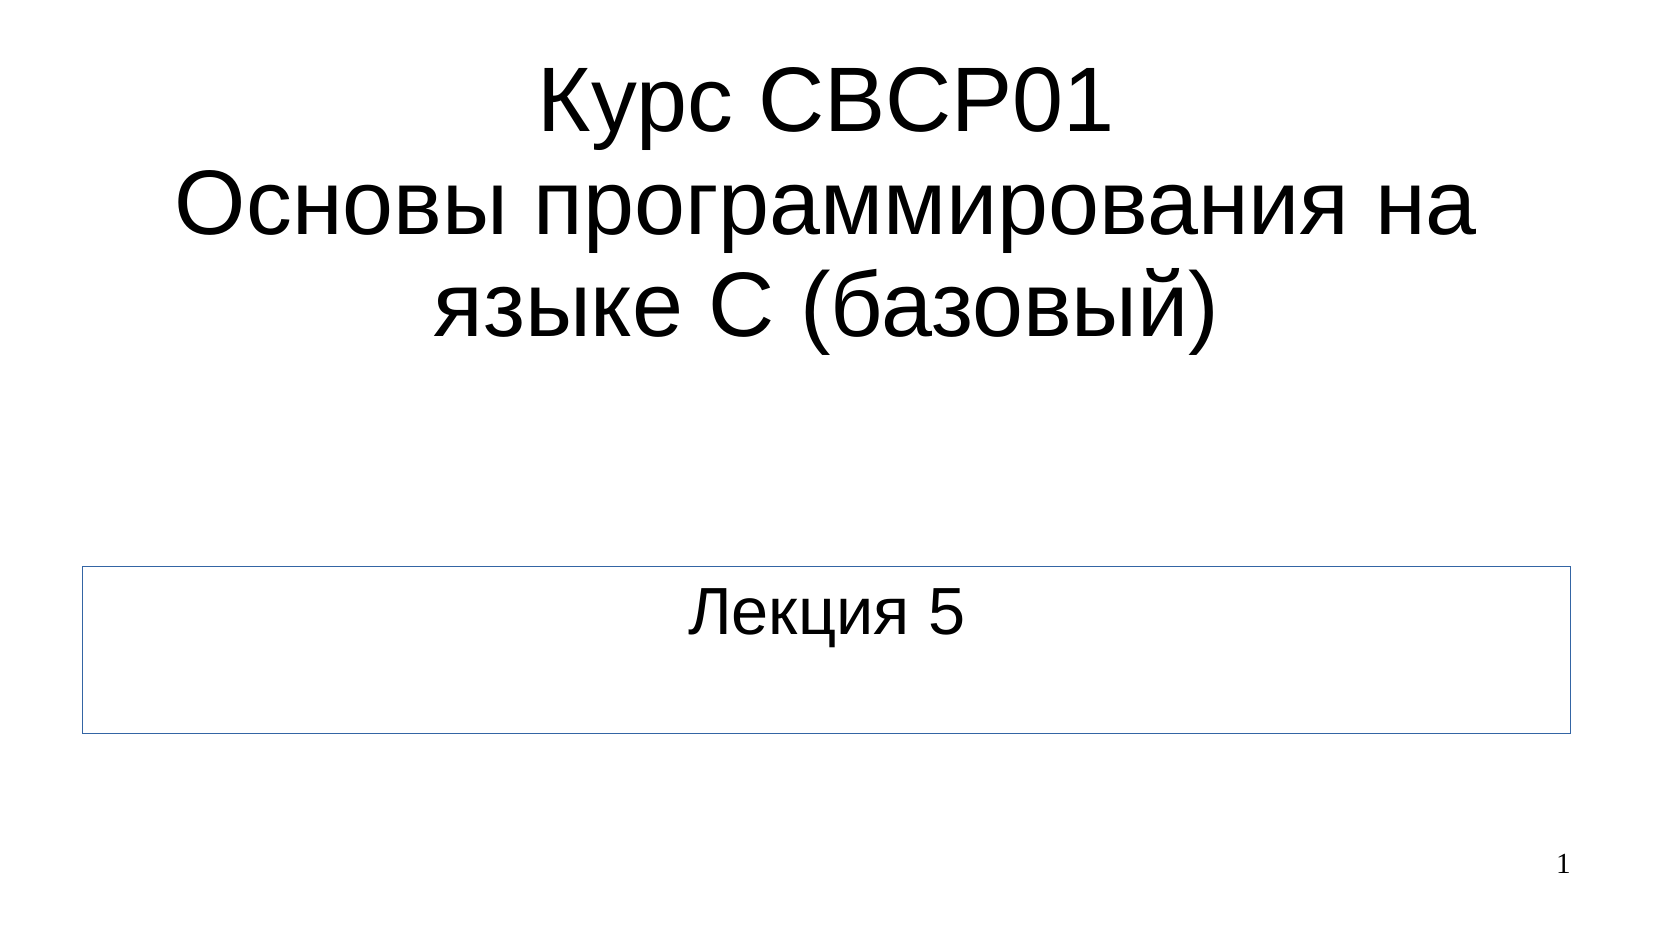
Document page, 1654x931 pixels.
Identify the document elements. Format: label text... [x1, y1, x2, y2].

title Курс CBCP01 Основы программирования на языке C (базовый) [82, 30, 1571, 376]
text_box Лекция 5 [82, 566, 1571, 734]
